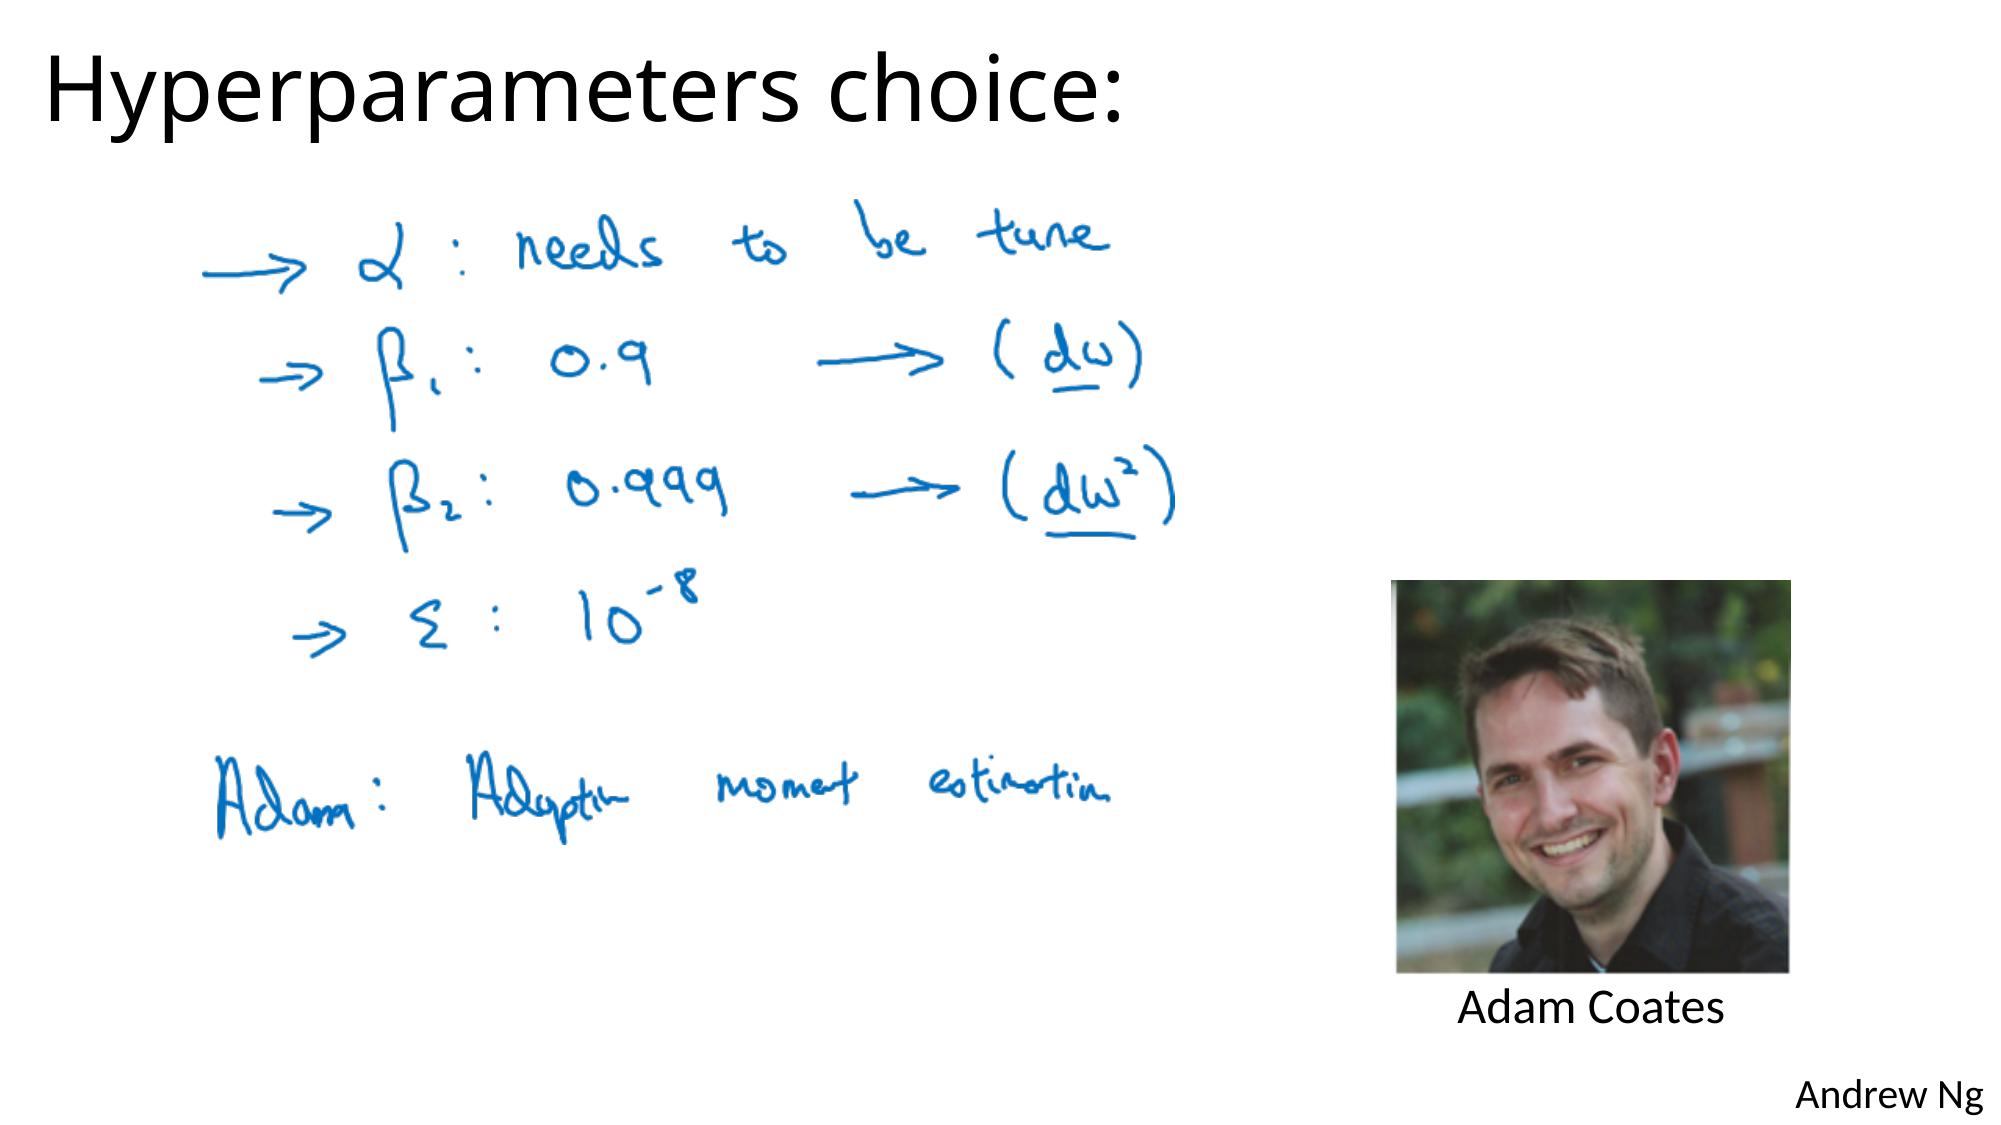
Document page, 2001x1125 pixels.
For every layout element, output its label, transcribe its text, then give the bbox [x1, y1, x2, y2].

text_box Adam Coates [1428, 966, 1754, 1042]
picture [202, 199, 1175, 845]
picture [1391, 580, 1791, 980]
title Hyperparameters choice: [27, 35, 1868, 253]
